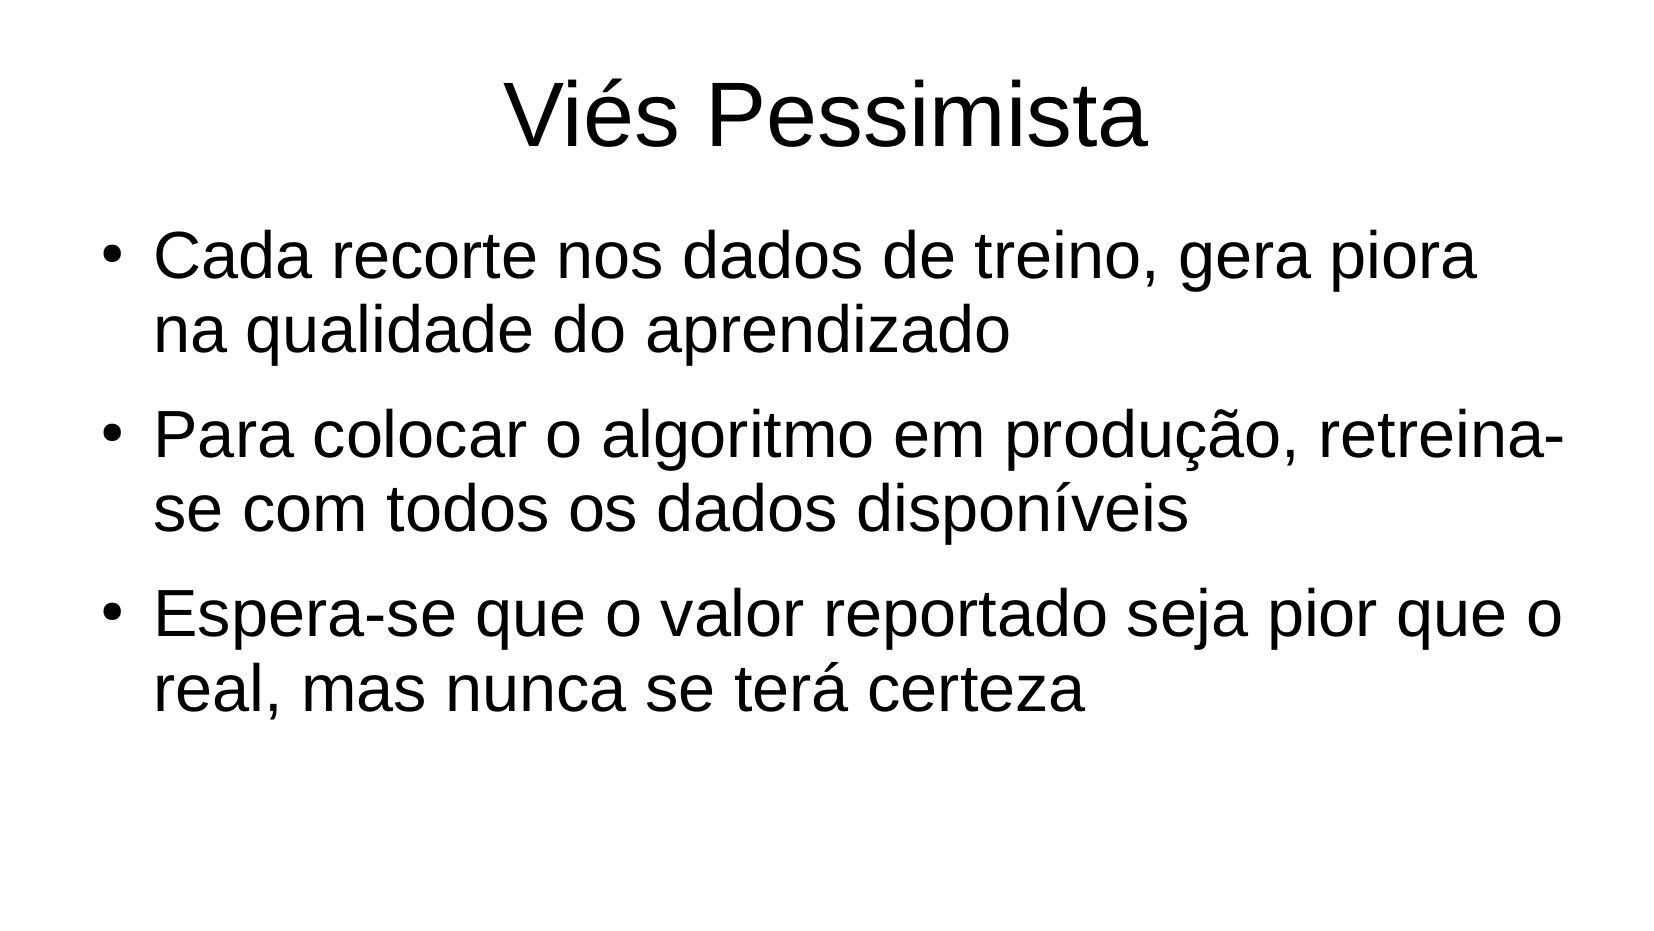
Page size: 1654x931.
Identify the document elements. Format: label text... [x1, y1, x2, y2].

title Viés Pessimista [82, 37, 1571, 193]
list Cada recorte nos dados de treino, gera piora na qualidade do aprendizado Para colocar o algoritmo em produção, retreina-se com todos os dados disponíveis Espera-se que o valor reportado seja pior que o real, mas nunca se terá certeza [82, 217, 1571, 758]
